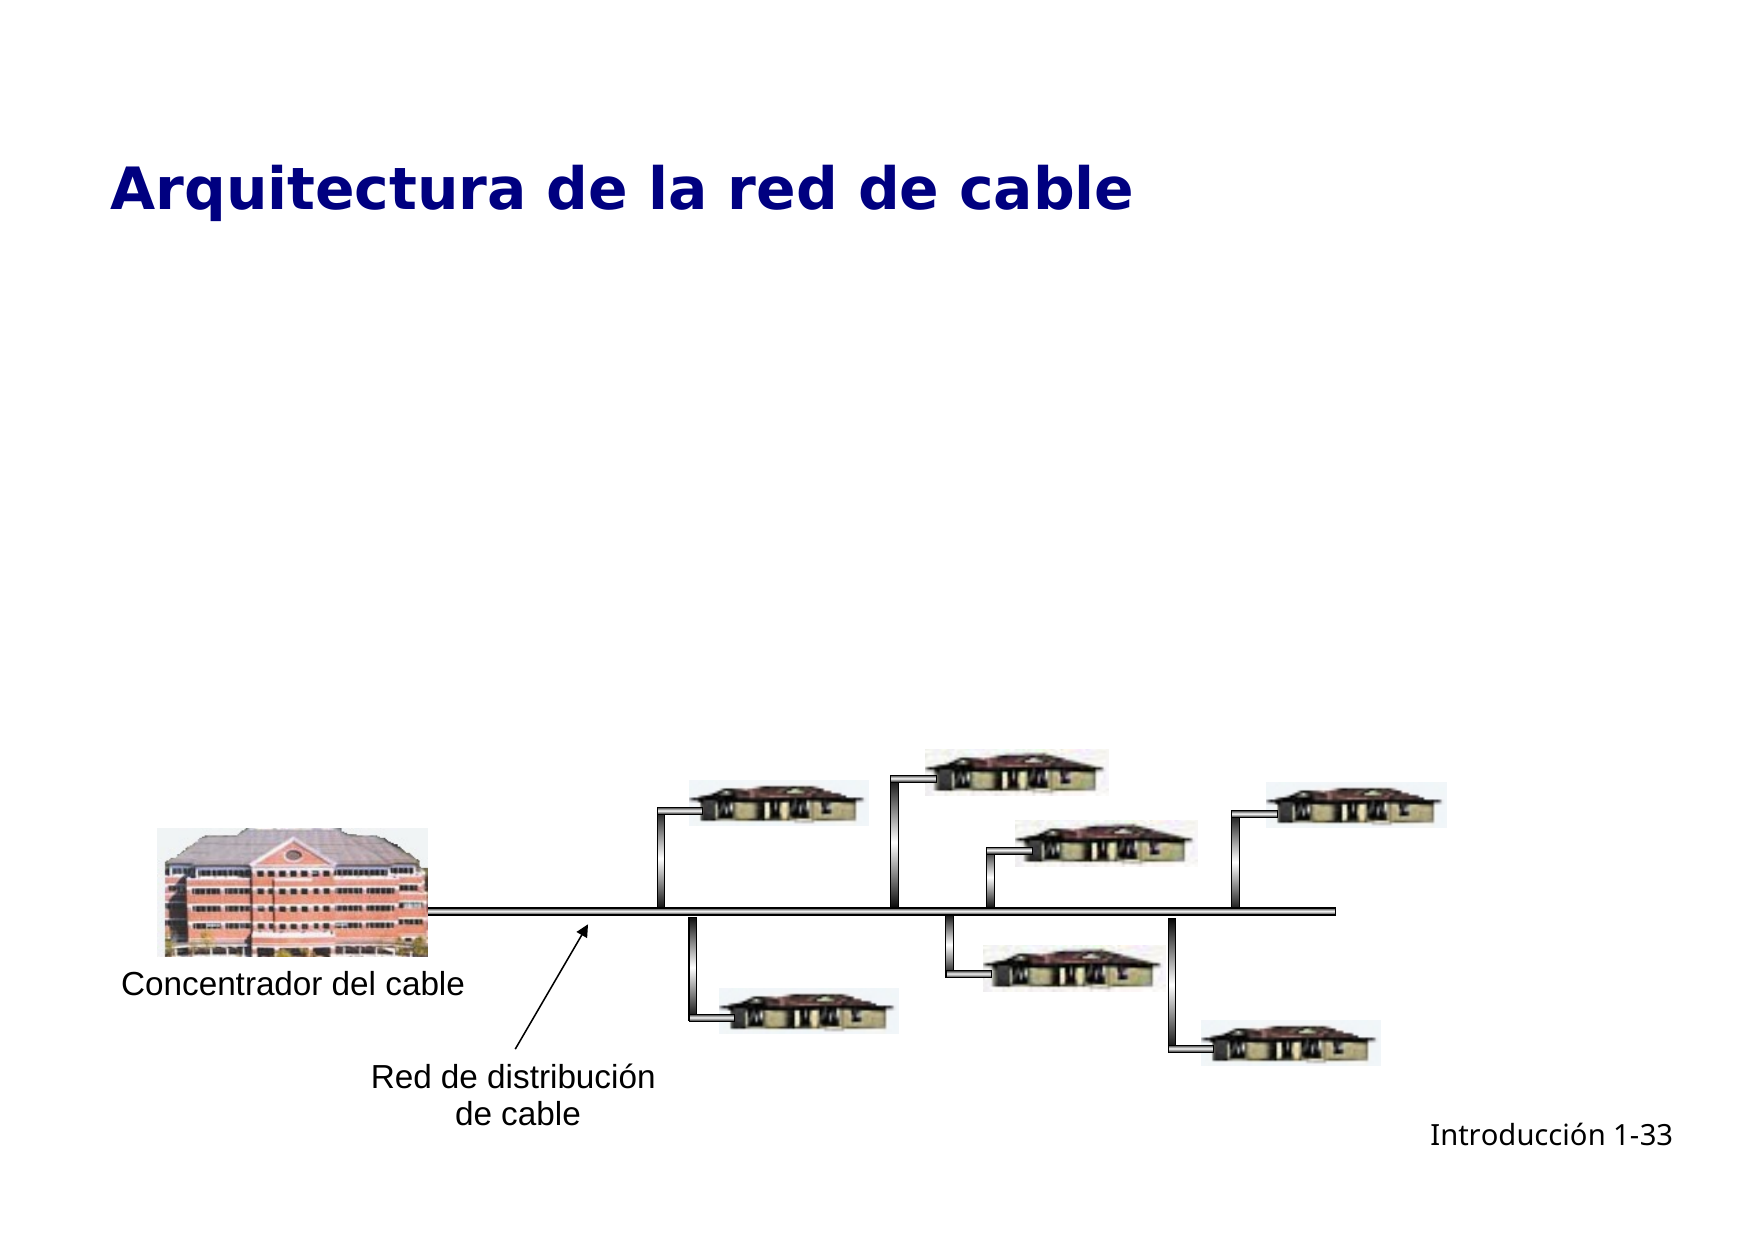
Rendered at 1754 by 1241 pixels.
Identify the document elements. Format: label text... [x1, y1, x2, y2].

picture [925, 749, 1109, 796]
picture [1201, 1020, 1381, 1066]
picture [1266, 782, 1447, 828]
picture [983, 945, 1166, 992]
title Arquitectura de la red de cable [96, 78, 1672, 301]
picture [1015, 820, 1198, 867]
picture [689, 780, 869, 826]
picture [157, 828, 428, 957]
text_box [428, 775, 1336, 978]
picture [719, 988, 899, 1034]
text_box Red de distribución de cable [355, 1050, 671, 1141]
text_box Concentrador del cable [106, 957, 481, 1010]
text_box [1168, 918, 1214, 1053]
text_box [688, 917, 735, 1022]
